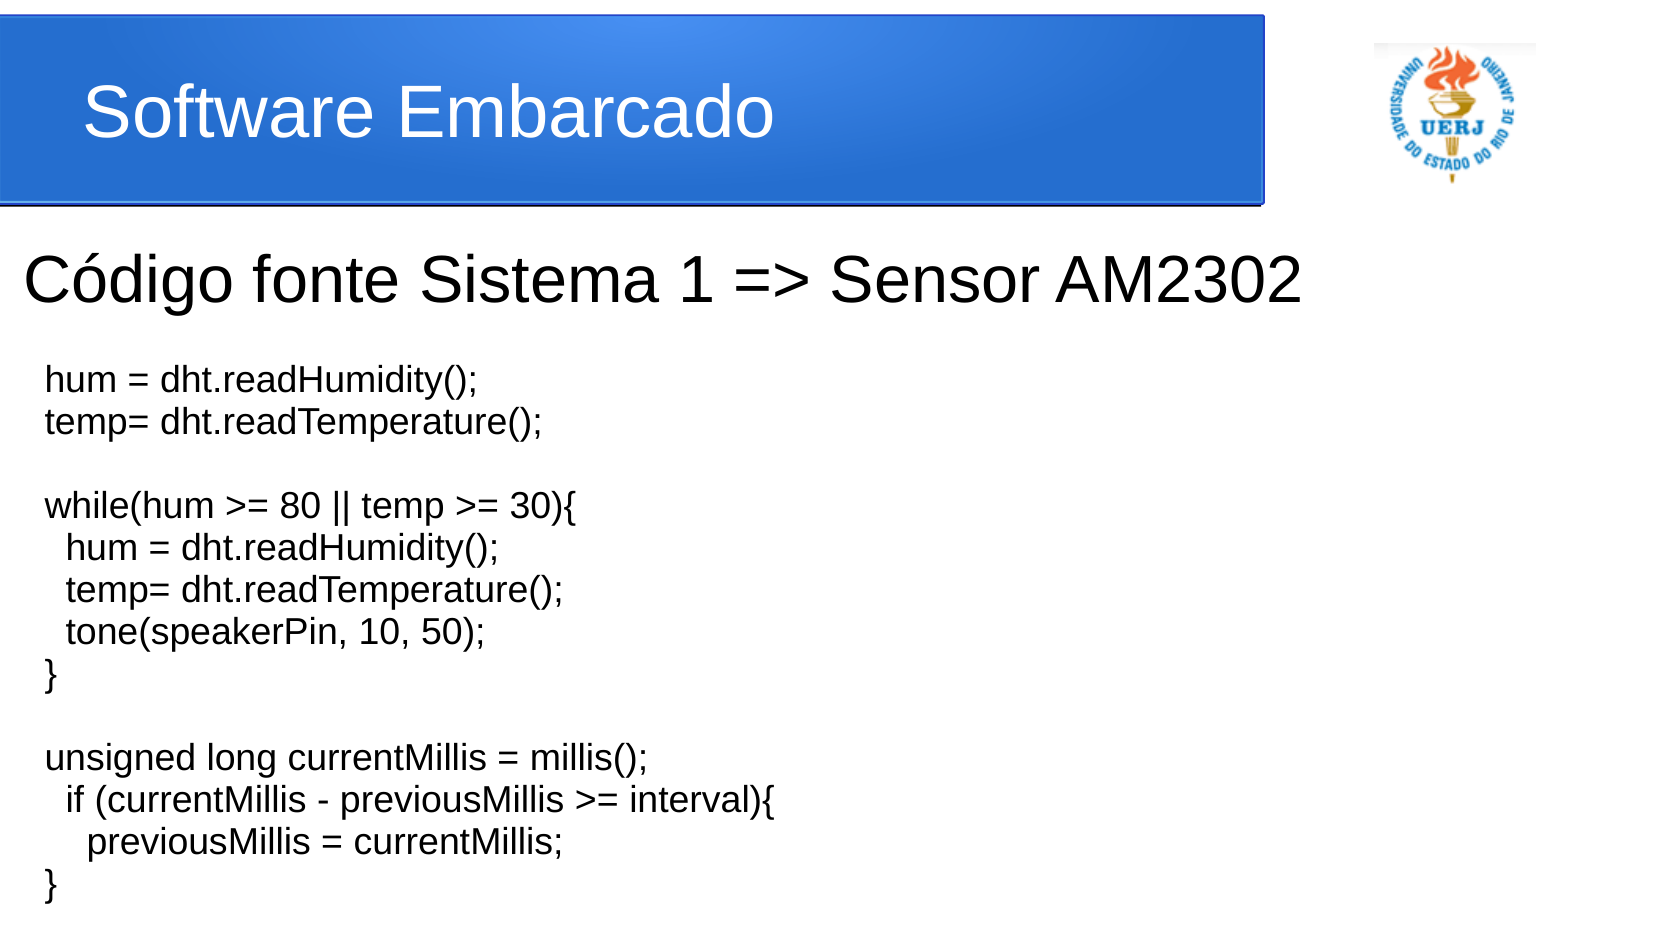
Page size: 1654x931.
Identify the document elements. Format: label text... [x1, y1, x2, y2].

text_box [803, 258, 1419, 838]
subtitle Código fonte Sistema 1 => Sensor AM2302 hum = dht.readHumidity(); temp= dht.readTemperature(); while(hum >= 80 || temp >= 30){ hum = dht.readHumidity(); temp= dht.readTemperature(); tone(speakerPin, 10, 50); } unsigned long currentMillis = millis(); if (currentMillis - previousMillis >= interval){ previousMillis = currentMillis; } [23, 167, 1607, 931]
title Software Embarcado [82, 35, 1235, 167]
picture [1374, 43, 1536, 190]
